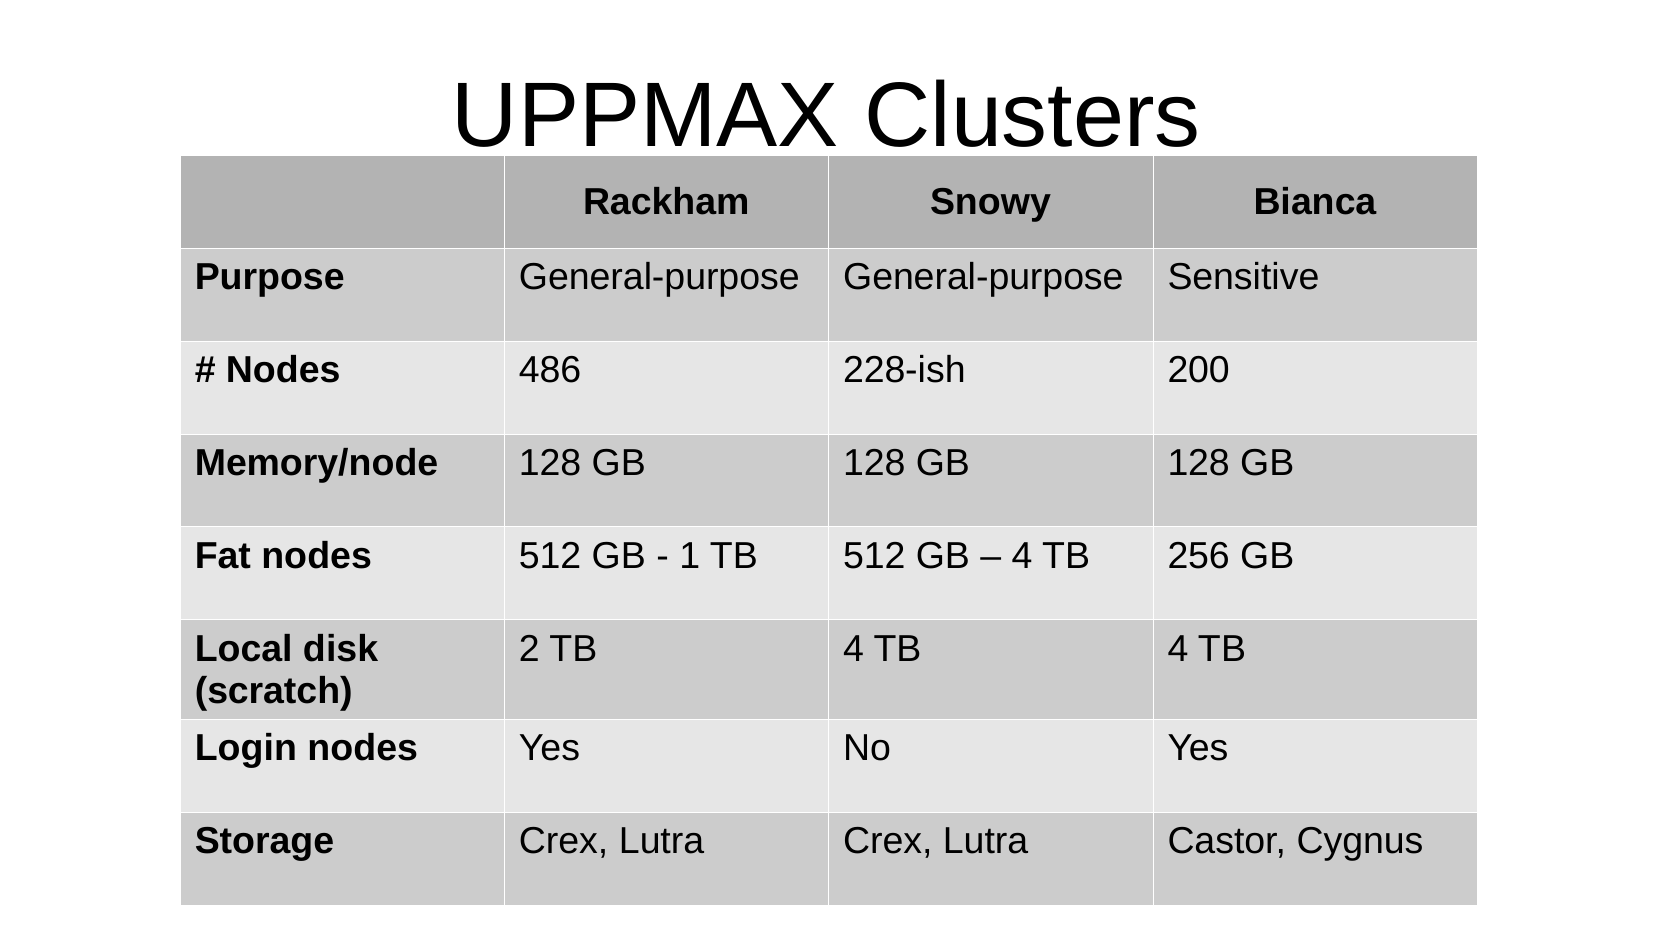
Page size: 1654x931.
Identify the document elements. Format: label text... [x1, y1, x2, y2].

title UPPMAX Clusters [82, 37, 1571, 193]
table_cell Purpose [181, 249, 504, 341]
table_cell 228-ish [829, 342, 1153, 434]
table_cell General-purpose [505, 249, 828, 341]
table_header Bianca [1154, 156, 1477, 248]
table_cell Fat nodes [181, 527, 504, 619]
table_cell # Nodes [181, 342, 504, 434]
table_cell Castor, Cygnus [1154, 813, 1477, 905]
table_cell 512 GB - 1 TB [505, 527, 828, 619]
table_cell 128 GB [829, 435, 1153, 526]
table_cell General-purpose [829, 249, 1153, 341]
table_cell Yes [505, 720, 828, 812]
table_header Snowy [829, 156, 1153, 248]
table_cell Yes [1154, 720, 1477, 812]
table_cell No [829, 720, 1153, 812]
table_cell Login nodes [181, 720, 504, 812]
table_cell 2 TB [505, 620, 828, 719]
table_cell 128 GB [1154, 435, 1477, 526]
table_cell Crex, Lutra [829, 813, 1153, 905]
table_cell 200 [1154, 342, 1477, 434]
table_header Rackham [505, 156, 828, 248]
table_cell Crex, Lutra [505, 813, 828, 905]
table_cell Sensitive [1154, 249, 1477, 341]
table_cell 486 [505, 342, 828, 434]
table_cell 128 GB [505, 435, 828, 526]
table_cell 512 GB – 4 TB [829, 527, 1153, 619]
table_cell 4 TB [1154, 620, 1477, 719]
table_cell Local disk (scratch) [181, 620, 504, 719]
table_cell Memory/node [181, 435, 504, 526]
table_header [181, 156, 504, 248]
table_cell Storage [181, 813, 504, 905]
table_cell 256 GB [1154, 527, 1477, 619]
table_cell 4 TB [829, 620, 1153, 719]
